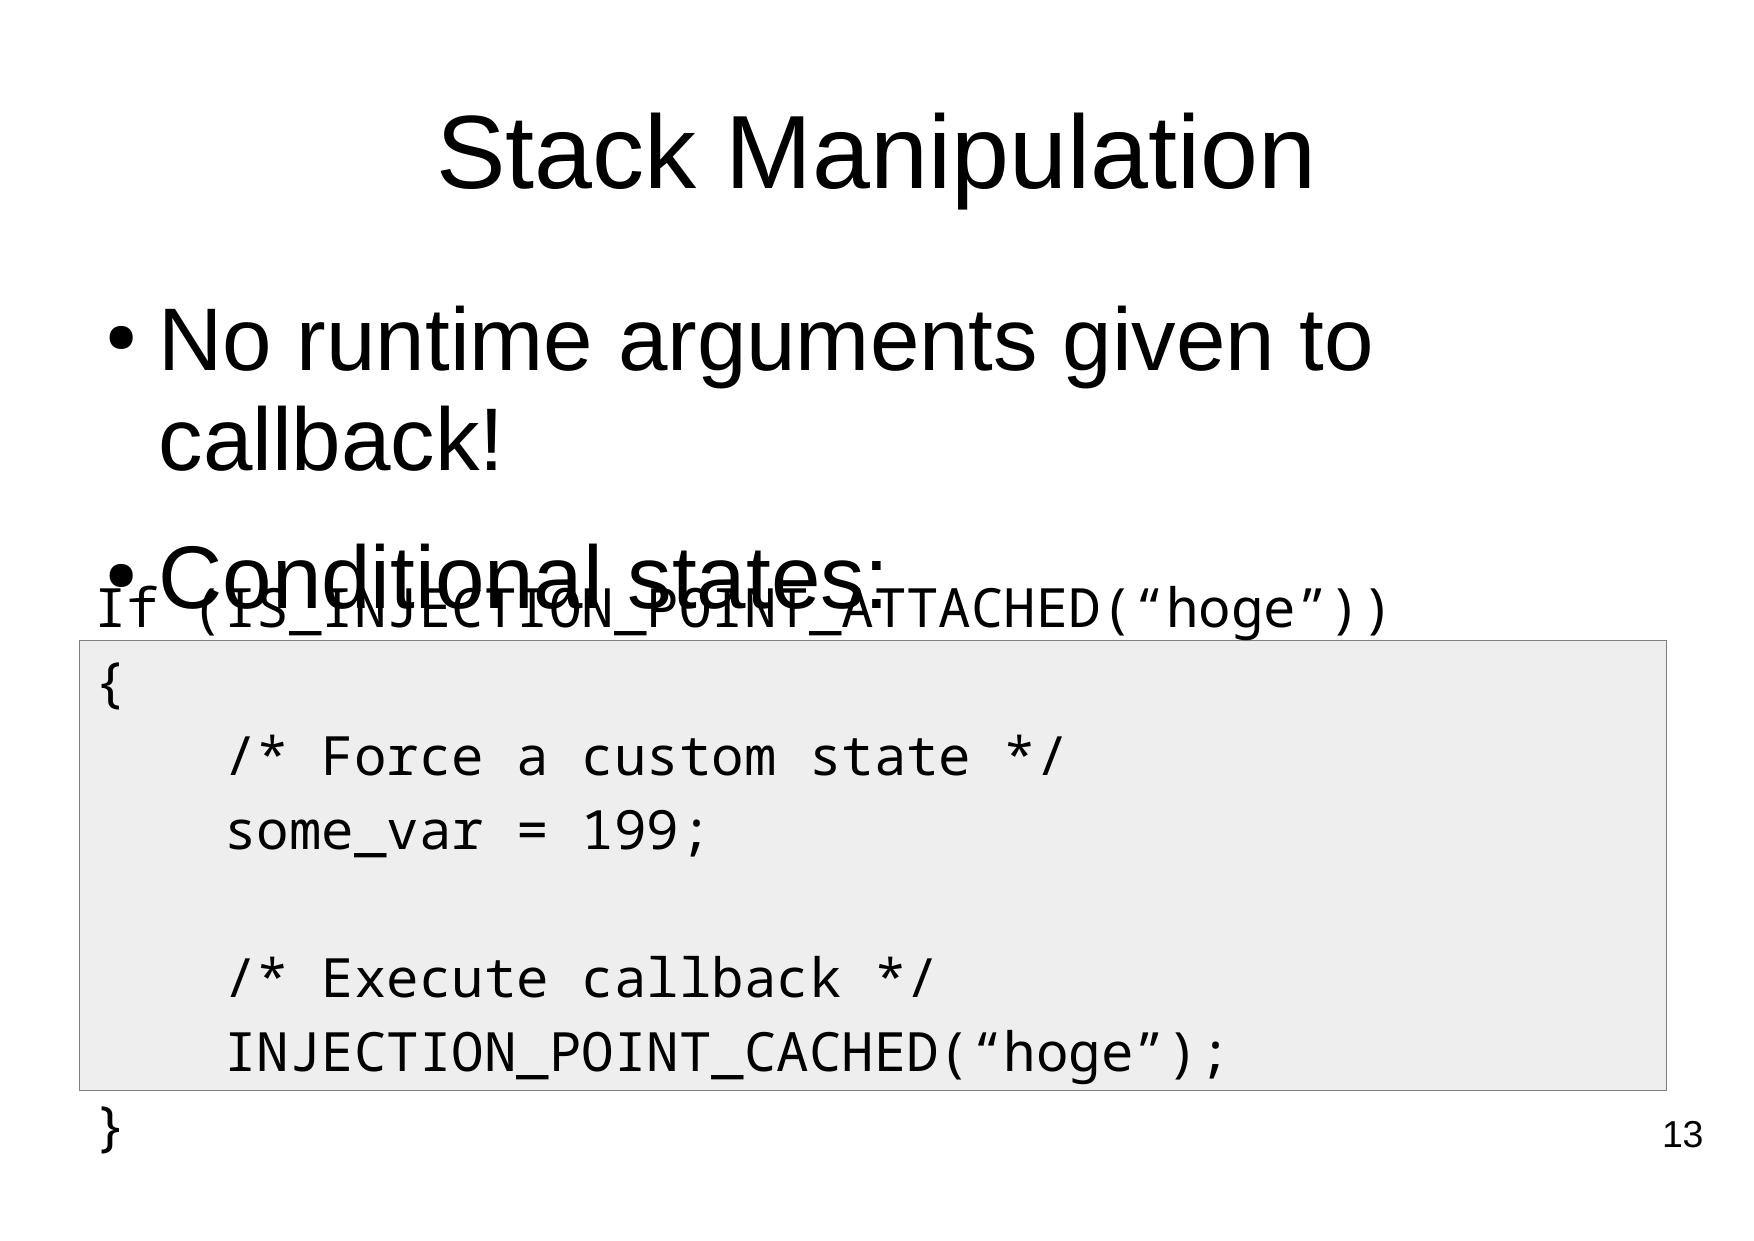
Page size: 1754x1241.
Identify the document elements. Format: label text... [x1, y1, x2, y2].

title Stack Manipulation [87, 49, 1667, 257]
text_box If (IS_INJECTION_POINT_ATTACHED(“hoge”)) { /* Force a custom state */ some_var = 199; /* Execute callback */ INJECTION_POINT_CACHED(“hoge”); } [79, 640, 1667, 1091]
text_box <number> [1447, 1106, 1719, 1201]
list No runtime arguments given to callback! Conditional states: [87, 290, 1667, 640]
